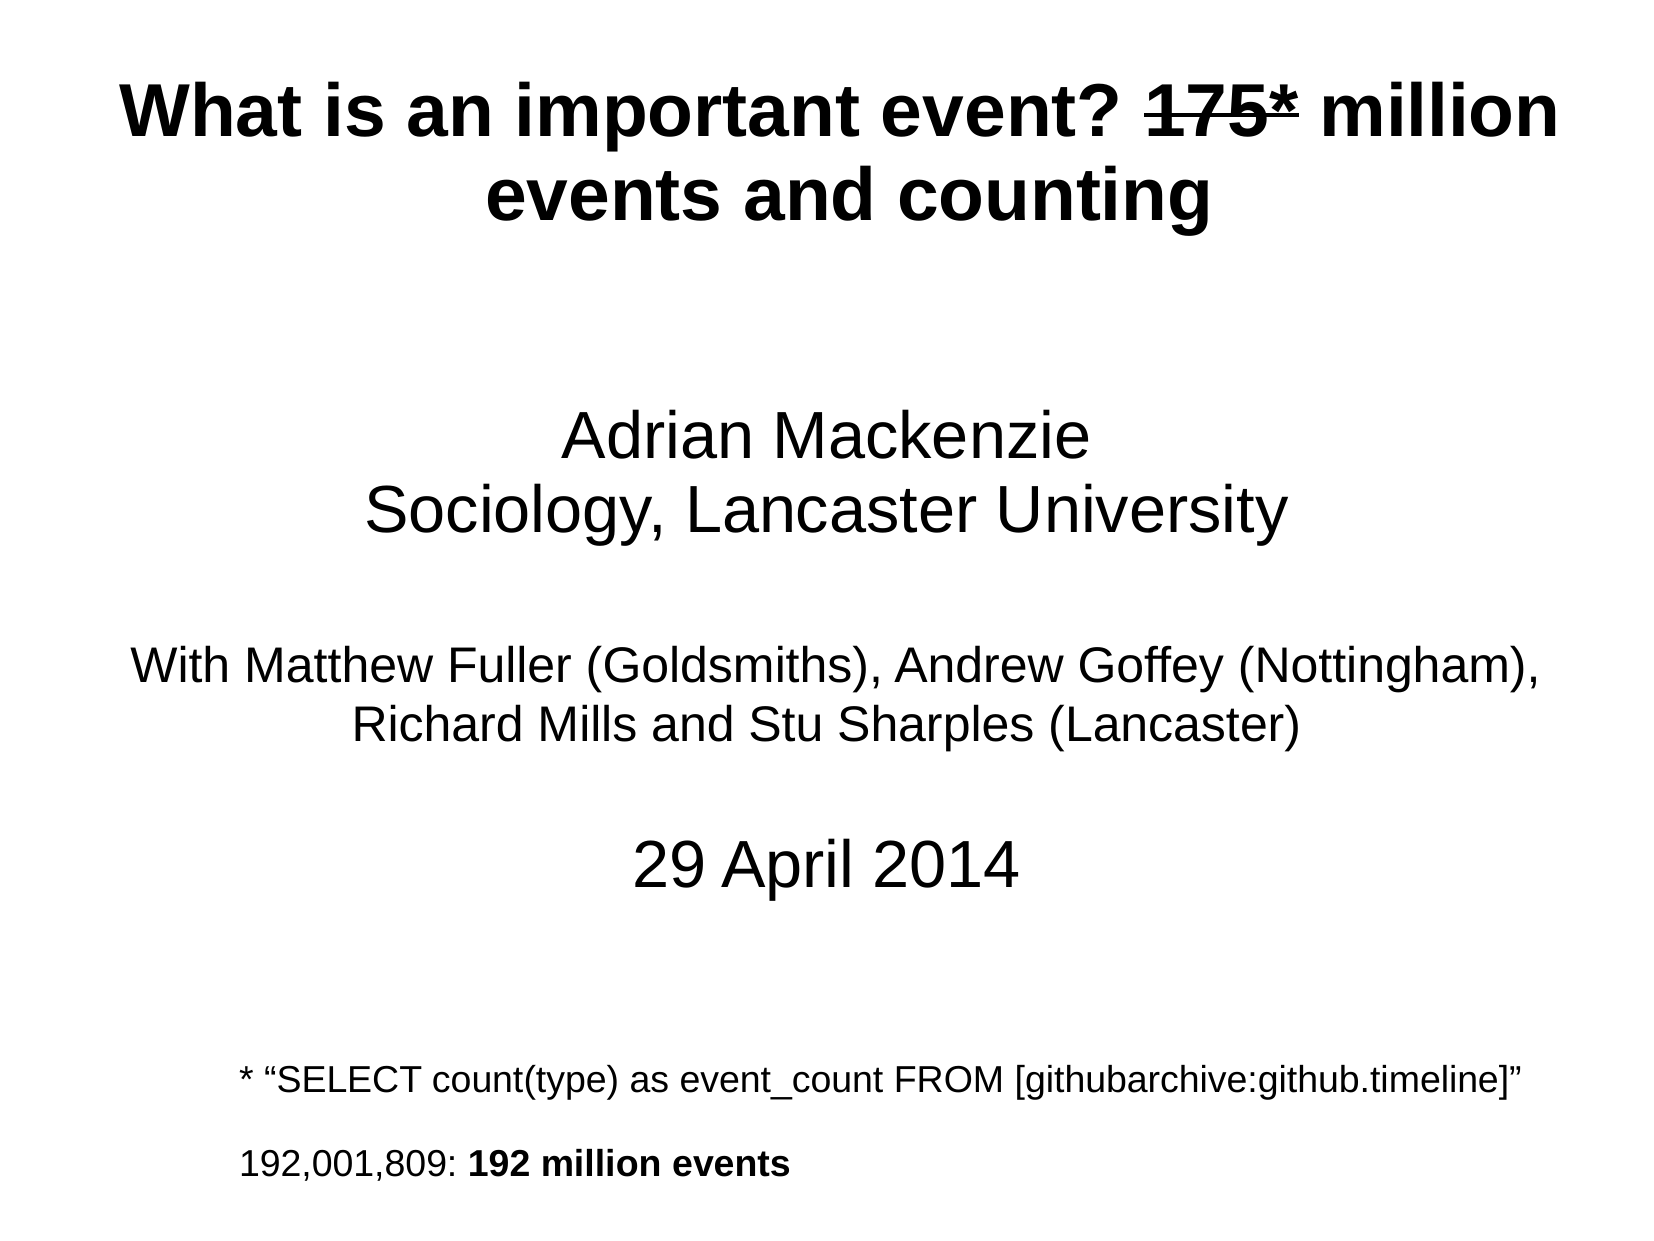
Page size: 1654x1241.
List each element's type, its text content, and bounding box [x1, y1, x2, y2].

title What is an important event? 175* million events and counting [82, 49, 1571, 257]
text_box * “SELECT count(type) as event_count FROM [githubarchive:github.timeline]” 192,001,809: 192 million events [224, 1051, 1538, 1192]
subtitle Adrian Mackenzie Sociology, Lancaster University With Matthew Fuller (Goldsmiths), Andrew Goffey (Nottingham), Richard Mills and Stu Sharples (Lancaster) 29 April 2014 [82, 290, 1571, 1010]
